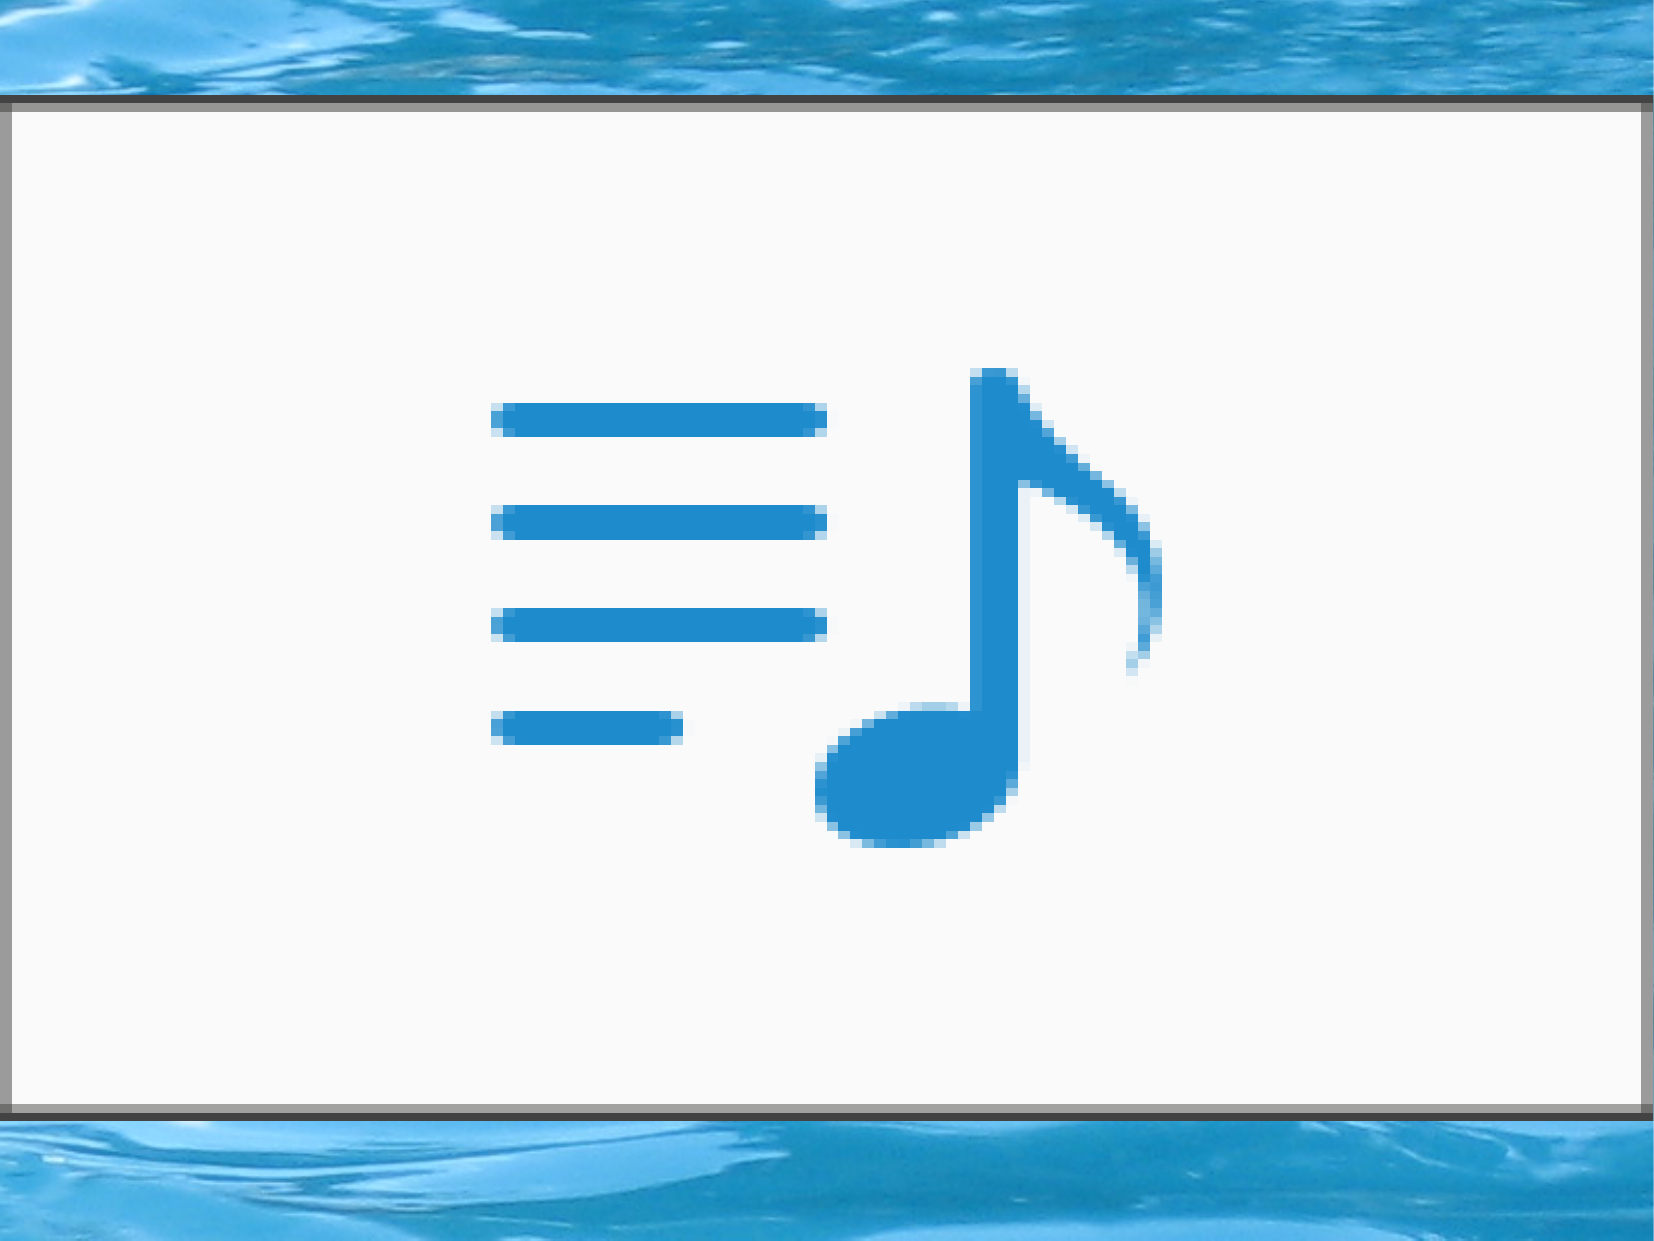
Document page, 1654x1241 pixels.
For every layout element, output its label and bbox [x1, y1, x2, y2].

picture [0, 0, 1654, 94]
picture [0, 1123, 1654, 1241]
text_box [0, 94, 1654, 1123]
